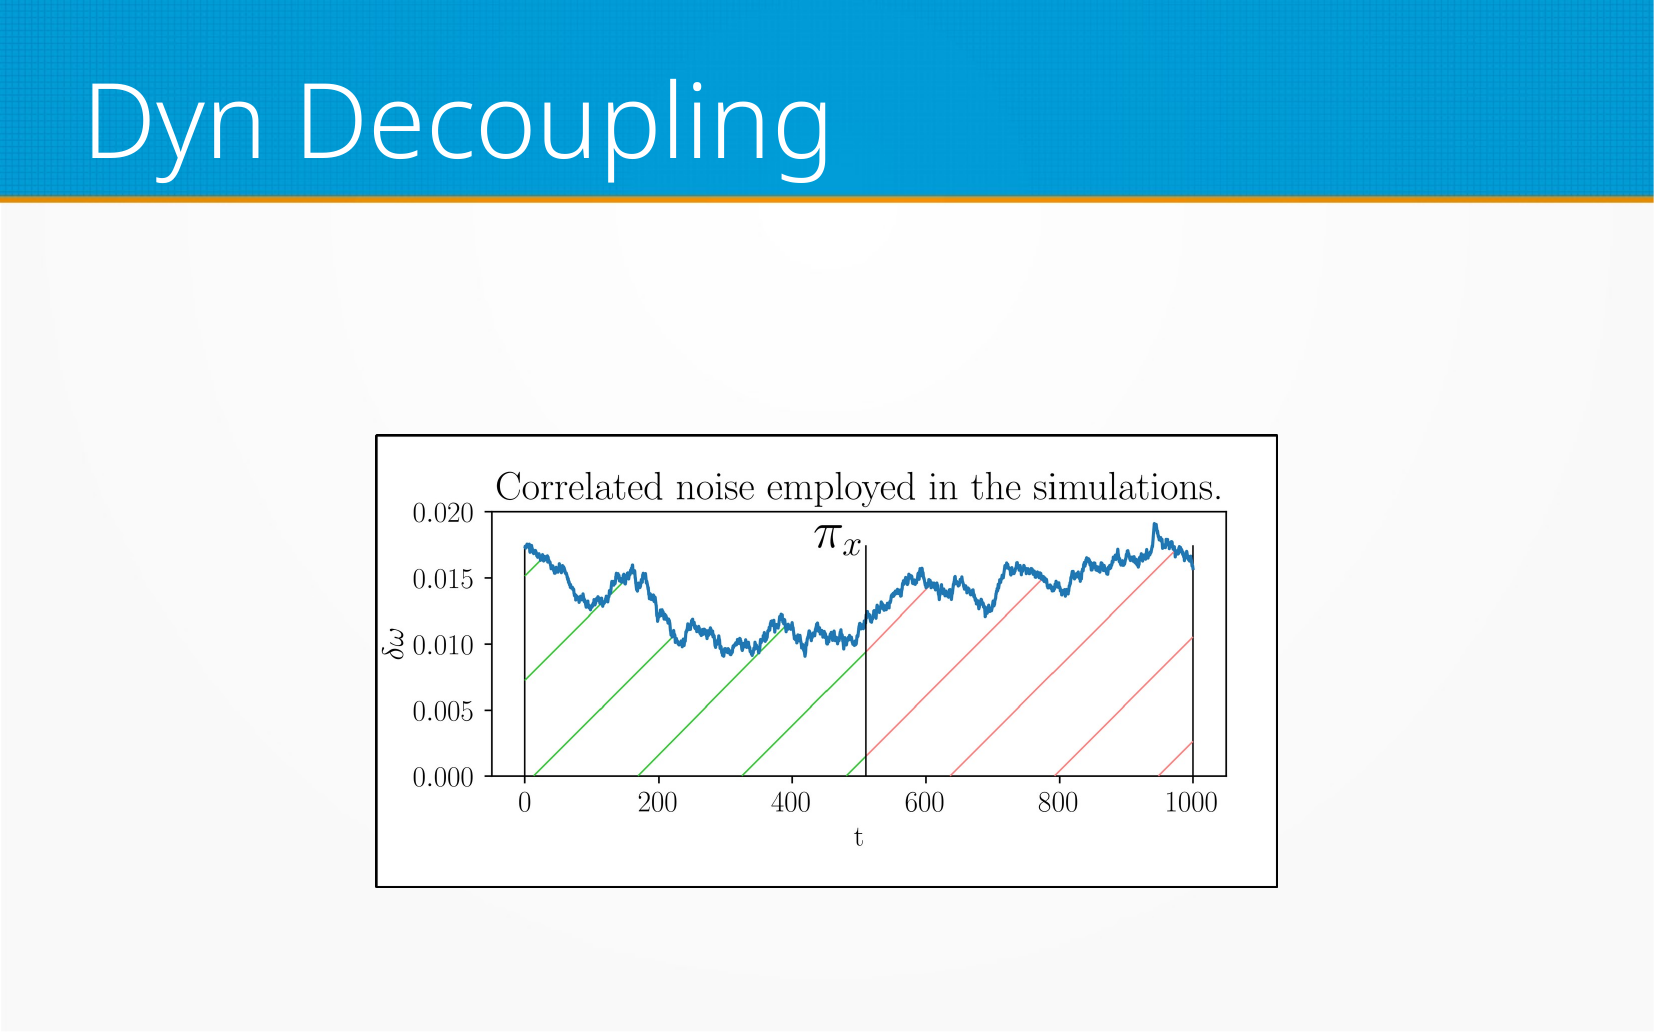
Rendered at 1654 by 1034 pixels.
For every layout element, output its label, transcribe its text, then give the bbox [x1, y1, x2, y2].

picture [0, 195, 1654, 1034]
title Dyn Decoupling [82, 16, 1571, 190]
